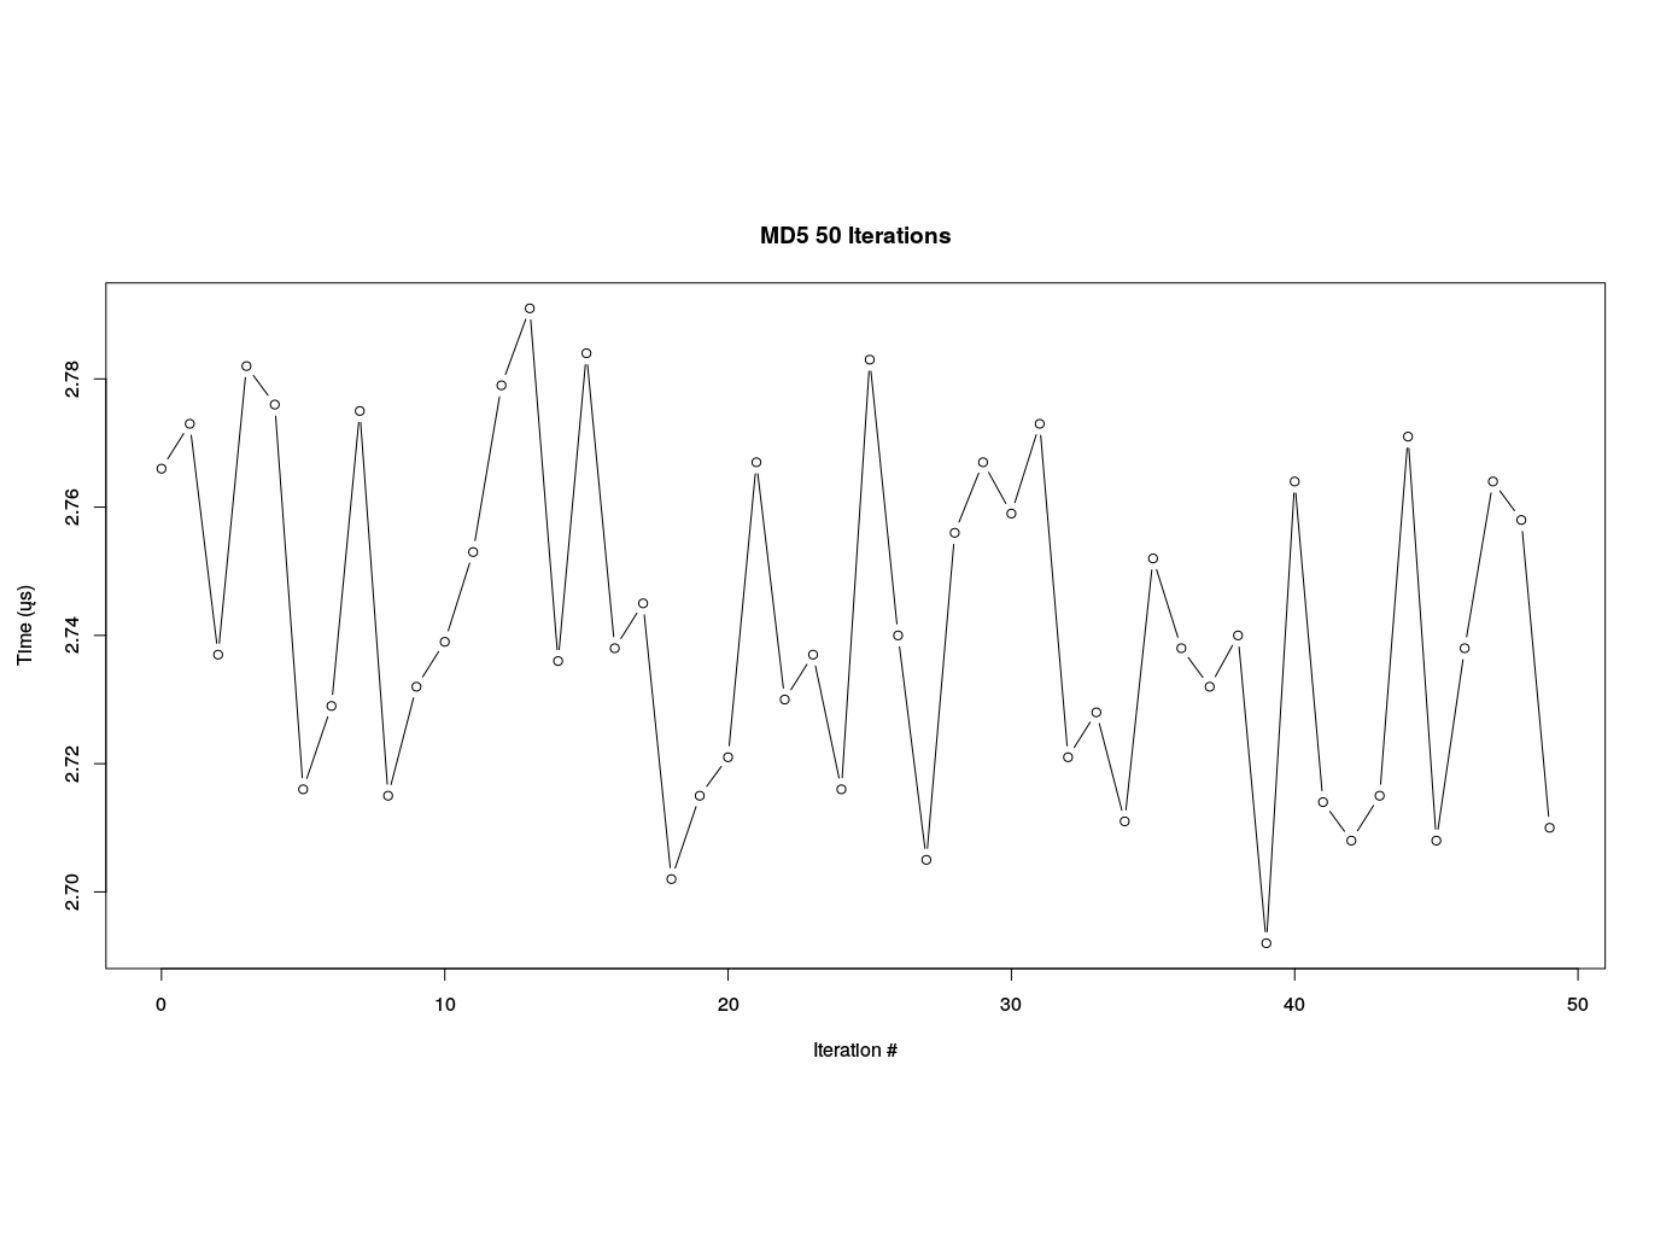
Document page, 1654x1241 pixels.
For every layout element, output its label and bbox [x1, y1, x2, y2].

picture [11, 188, 1654, 1087]
